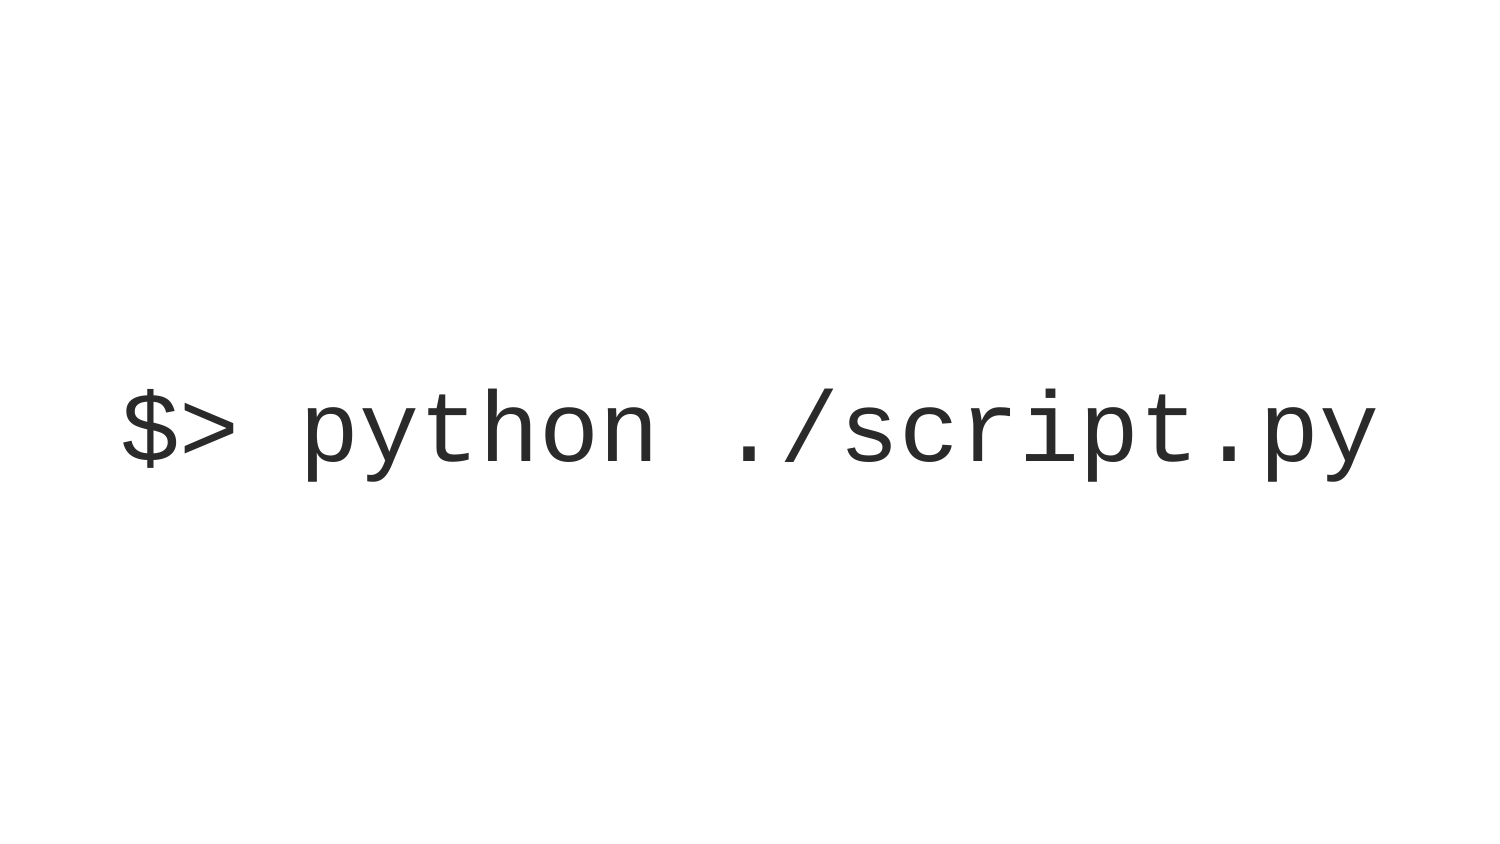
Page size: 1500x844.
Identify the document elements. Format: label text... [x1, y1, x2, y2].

title $> python ./script.py [51, 352, 1449, 491]
